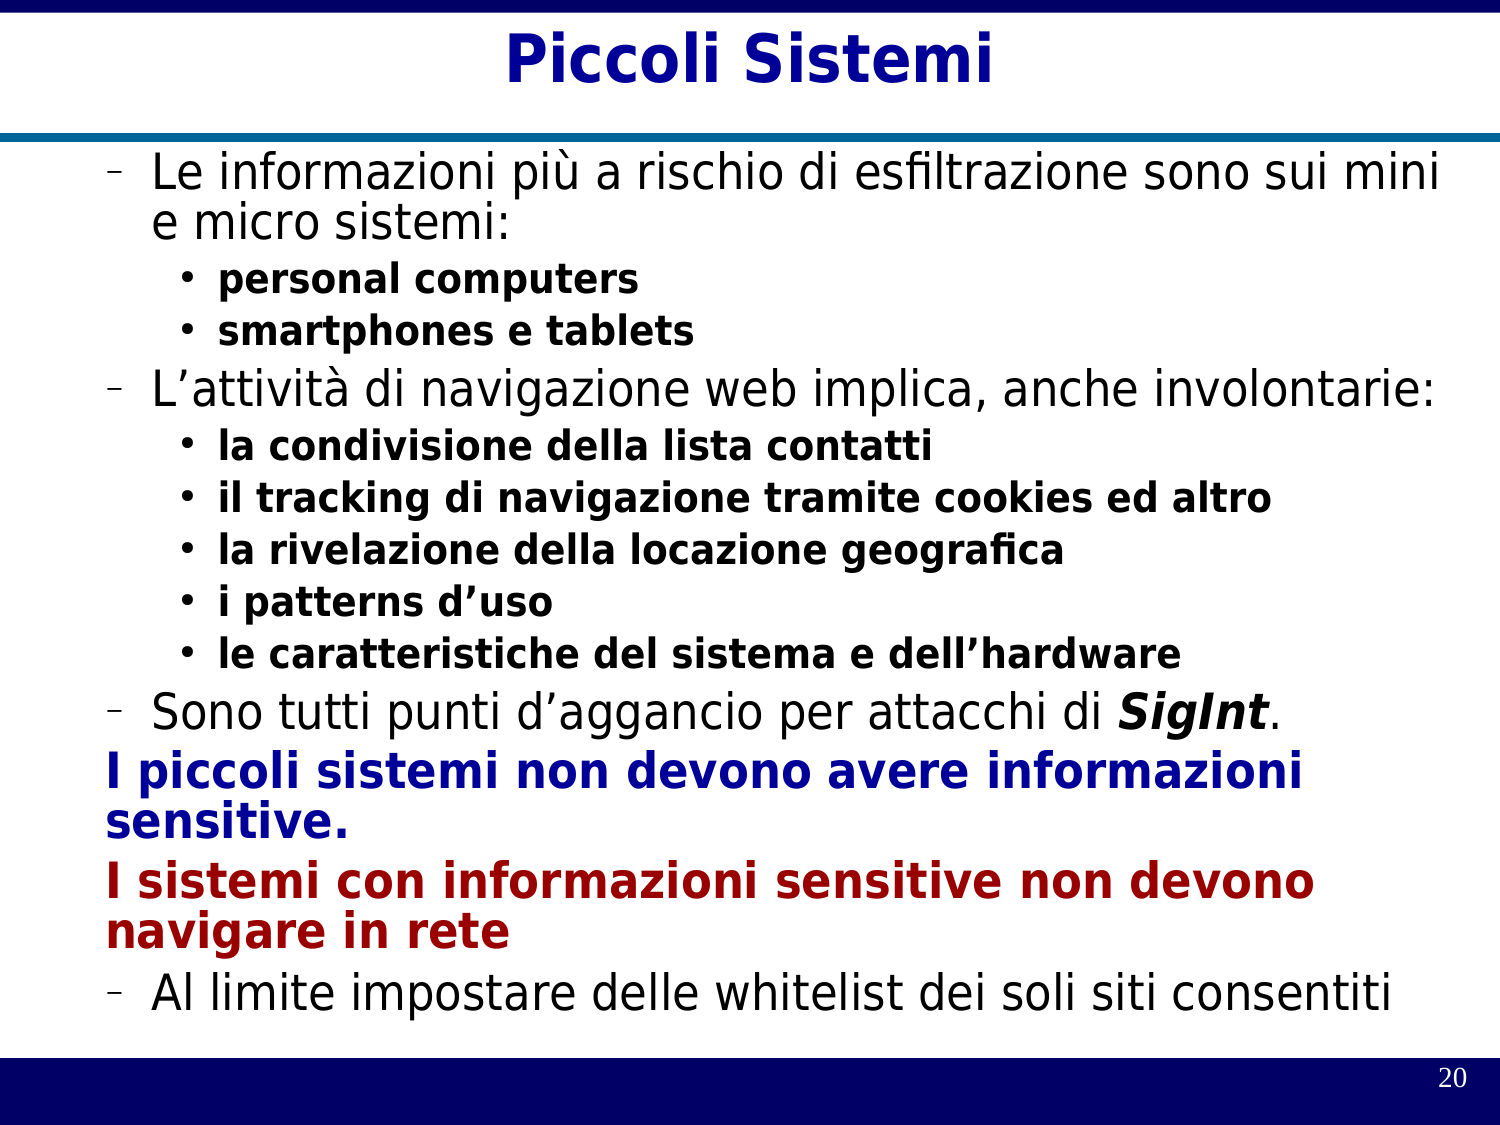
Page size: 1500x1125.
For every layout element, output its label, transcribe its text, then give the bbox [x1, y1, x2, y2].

list Le informazioni più a rischio di esfiltrazione sono sui mini e micro sistemi: personal computers smartphones e tablets L’attività di navigazione web implica, anche involontarie: la condivisione della lista contatti il tracking di navigazione tramite cookies ed altro la rivelazione della locazione geografica i patterns d’uso le caratteristiche del sistema e dell’hardware Sono tutti punti d’aggancio per attacchi di SigInt. I piccoli sistemi non devono avere informazioni sensitive. I sistemi con informazioni sensitive non devono navigare in rete Al limite impostare delle whitelist dei soli siti consentiti [30, 149, 1471, 1030]
title Piccoli Sistemi [30, 0, 1471, 126]
